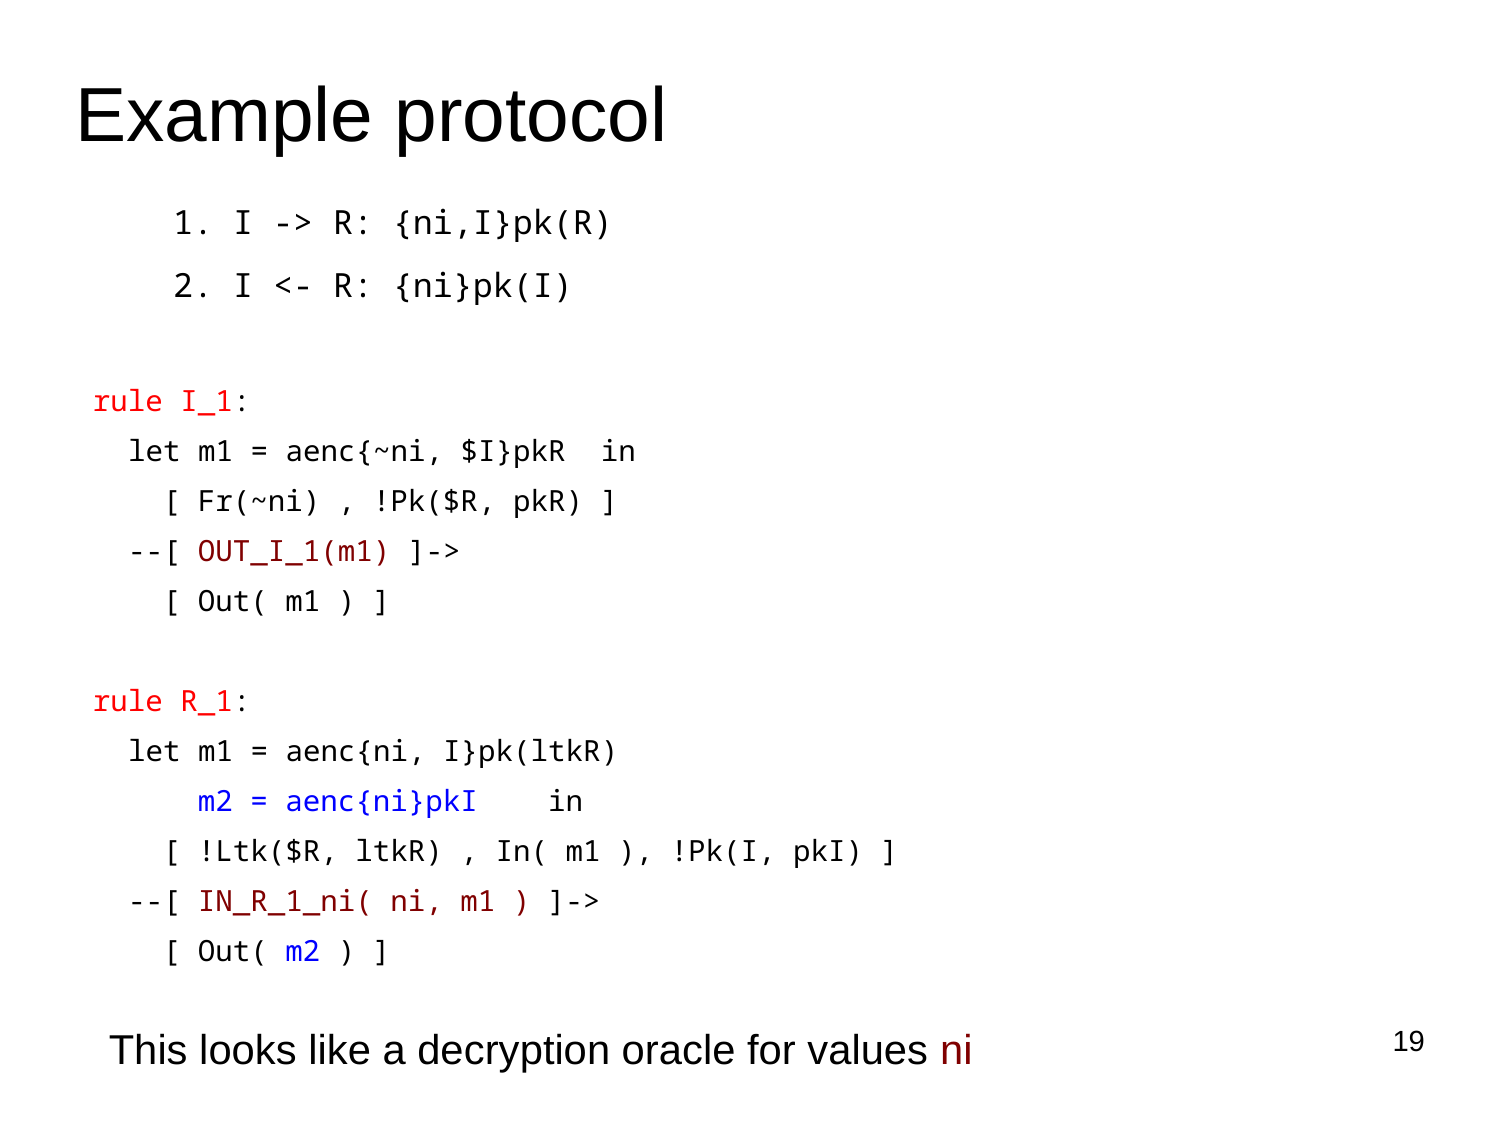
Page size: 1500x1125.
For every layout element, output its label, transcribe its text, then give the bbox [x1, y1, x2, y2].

title Example protocol [75, 44, 1425, 185]
text_box rule I_1: let m1 = aenc{~ni, $I}pkR in [ Fr(~ni) , !Pk($R, pkR) ] --[ OUT_I_1(m1) ]-> [ Out( m1 ) ] rule R_1: let m1 = aenc{ni, I}pk(ltkR) m2 = aenc{ni}pkI in [ !Ltk($R, ltkR) , In( m1 ), !Pk(I, pkI) ] --[ IN_R_1_ni( ni, m1 ) ]-> [ Out( m2 ) ] [78, 359, 1393, 1025]
text_box 1. I -> R: {ni,I}pk(R) 2. I <- R: {ni}pk(I) [78, 184, 835, 357]
text_box This looks like a decryption oracle for values ni [93, 1015, 988, 1080]
